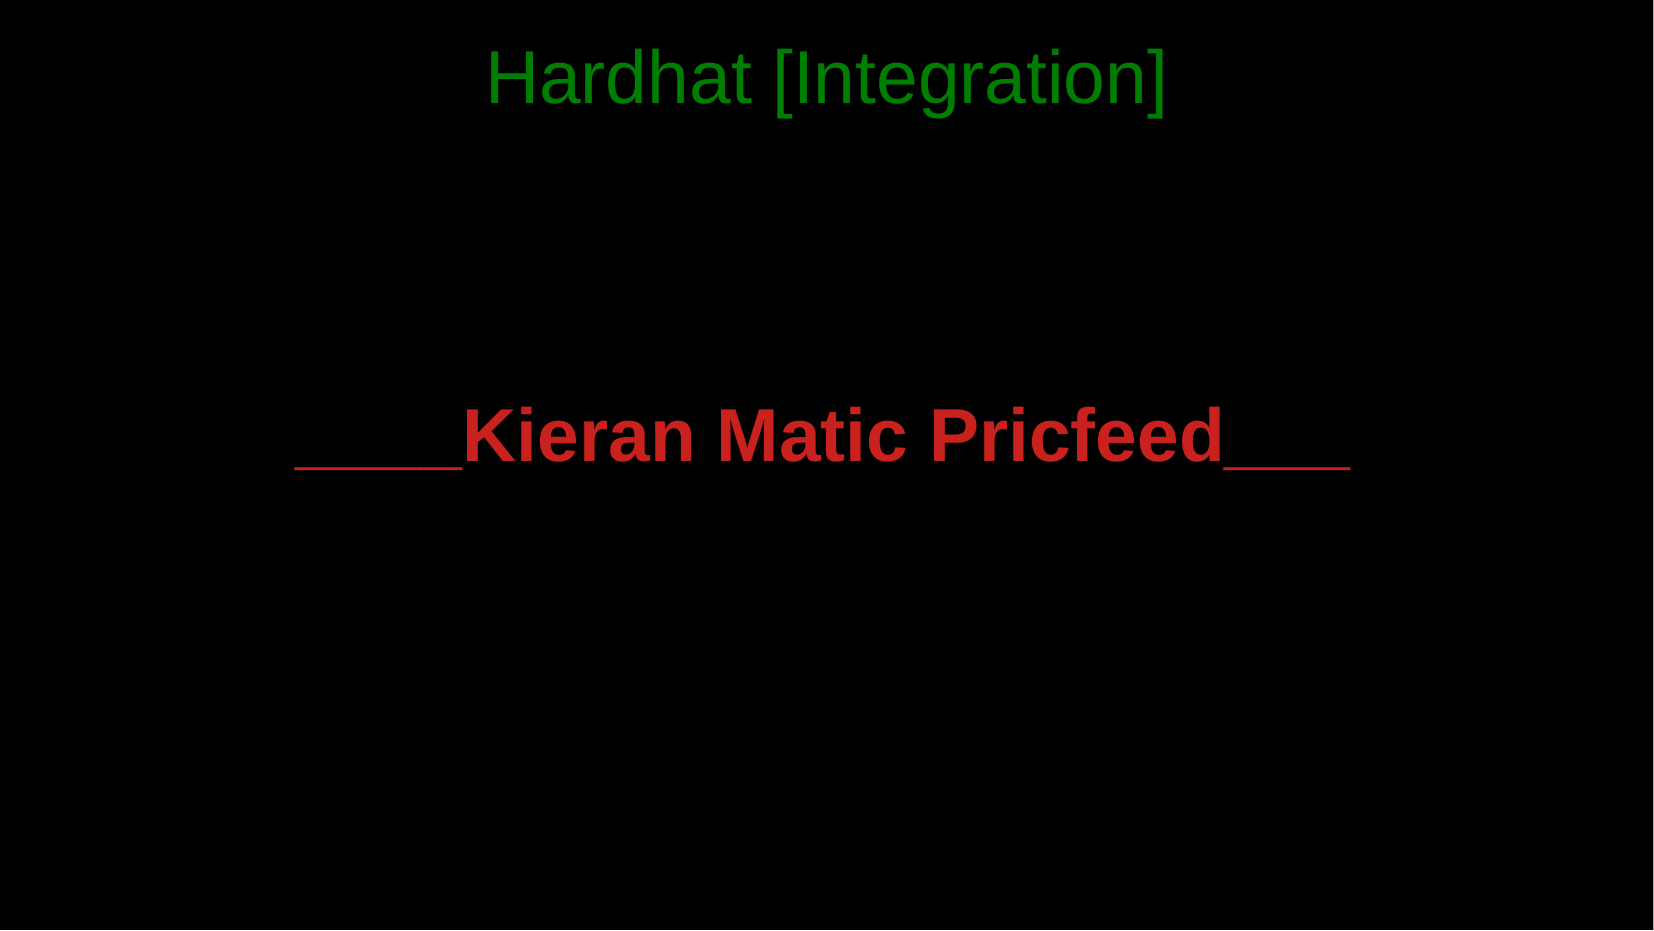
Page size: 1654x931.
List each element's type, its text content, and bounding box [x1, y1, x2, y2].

title Hardhat [Integration] [0, 0, 1654, 156]
title ____Kieran Matic Pricfeed___ [0, 330, 1651, 541]
